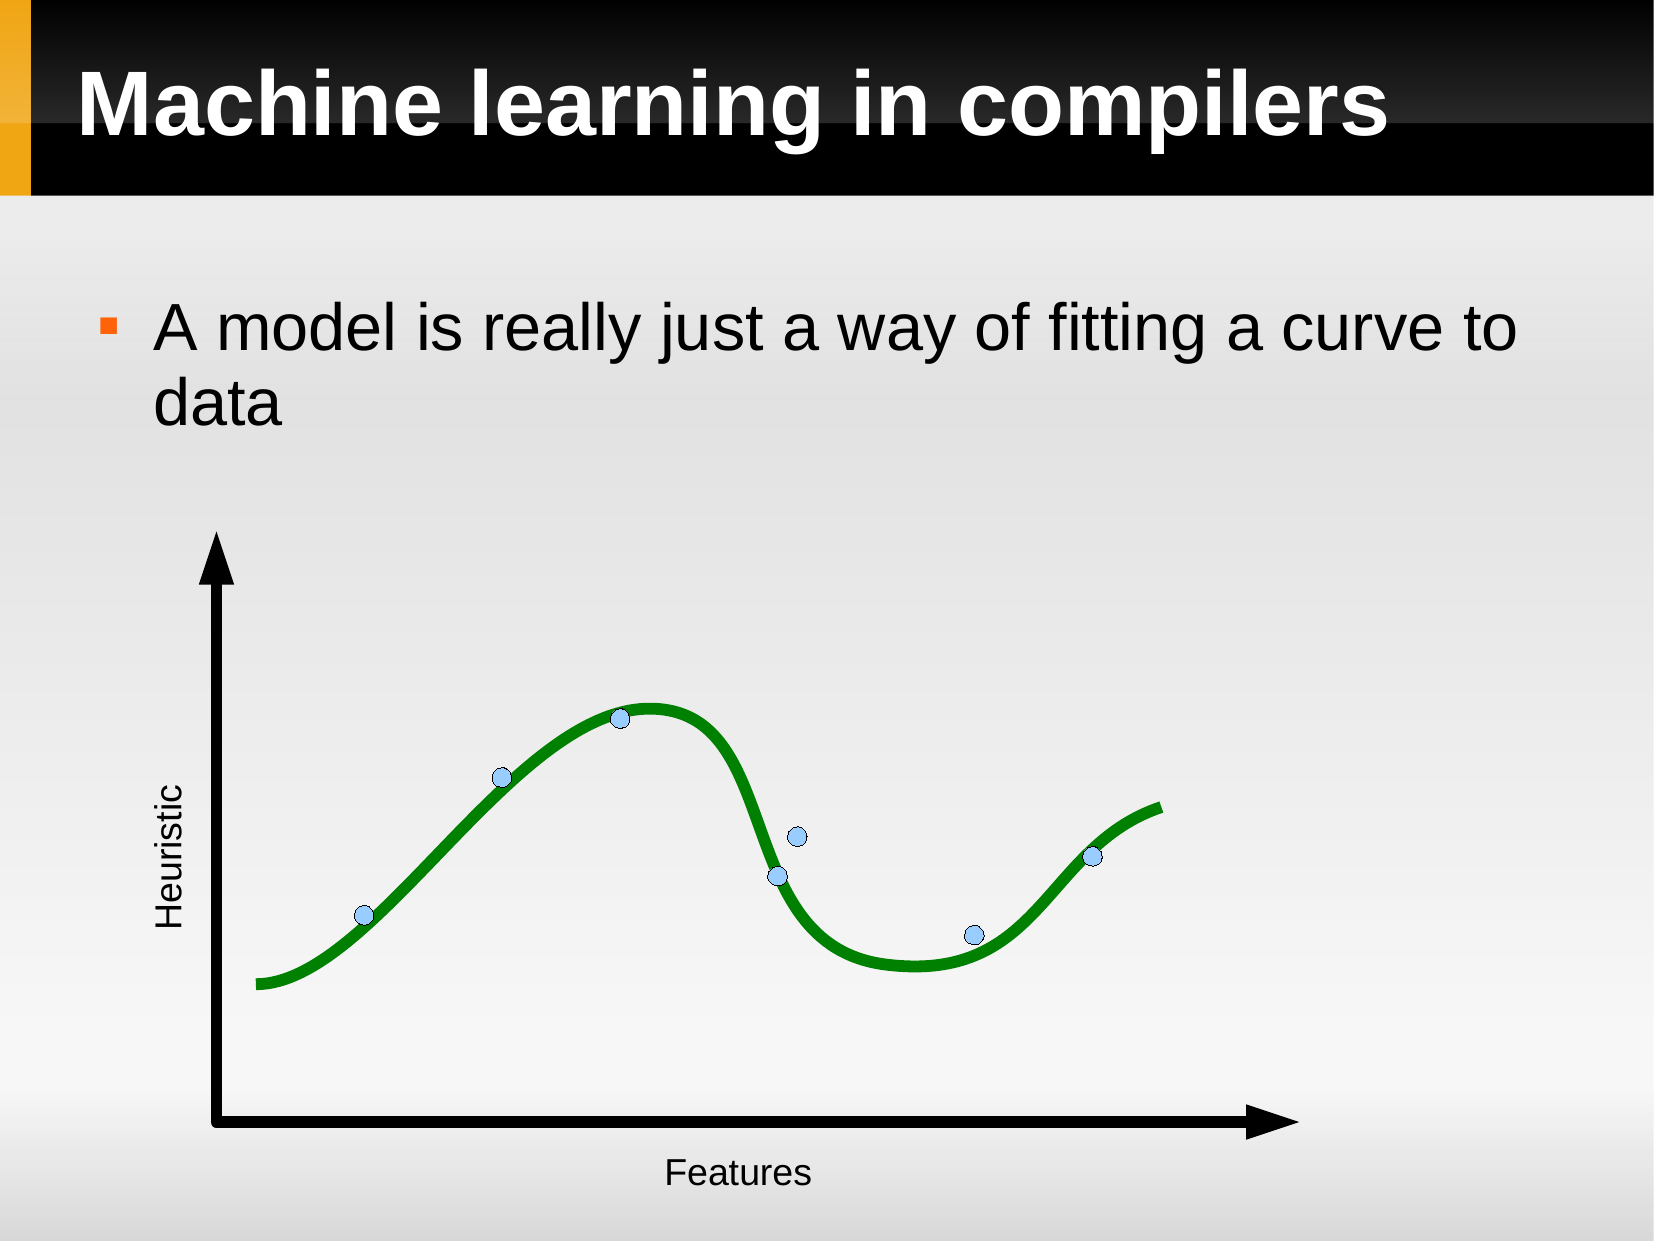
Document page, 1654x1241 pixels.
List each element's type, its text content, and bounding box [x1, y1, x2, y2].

text_box [354, 905, 374, 926]
picture [0, 0, 1654, 1241]
text_box [610, 708, 630, 729]
text_box [787, 826, 808, 847]
title Machine learning in compilers [76, 0, 1565, 208]
text_box Heuristic [140, 769, 202, 945]
text_box [767, 866, 788, 886]
text_box [964, 925, 985, 945]
text_box [492, 767, 512, 788]
text_box Features [649, 1143, 827, 1206]
text_box [1082, 846, 1103, 867]
list A model is really just a way of fitting a curve to data [82, 290, 1571, 1109]
